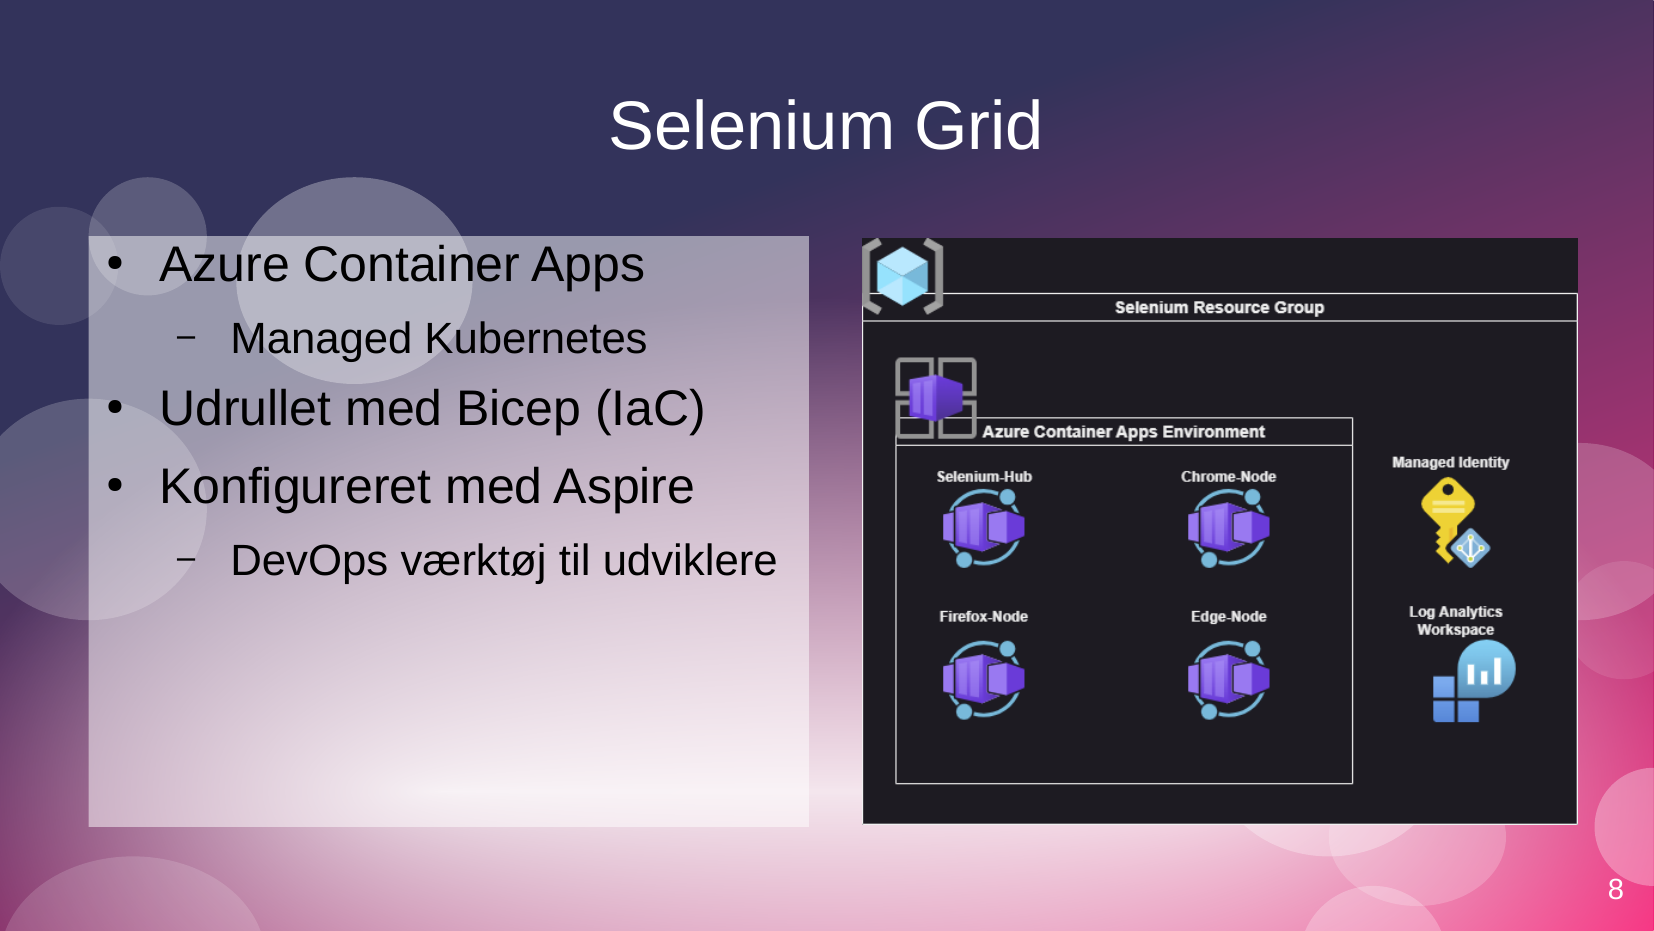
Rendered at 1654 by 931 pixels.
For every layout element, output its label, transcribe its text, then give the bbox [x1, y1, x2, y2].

title Selenium Grid [88, 44, 1565, 207]
list Azure Container Apps Managed Kubernetes Udrullet med Bicep (IaC) Konfigureret med Aspire DevOps værktøj til udviklere [88, 236, 809, 827]
picture [862, 238, 1578, 826]
